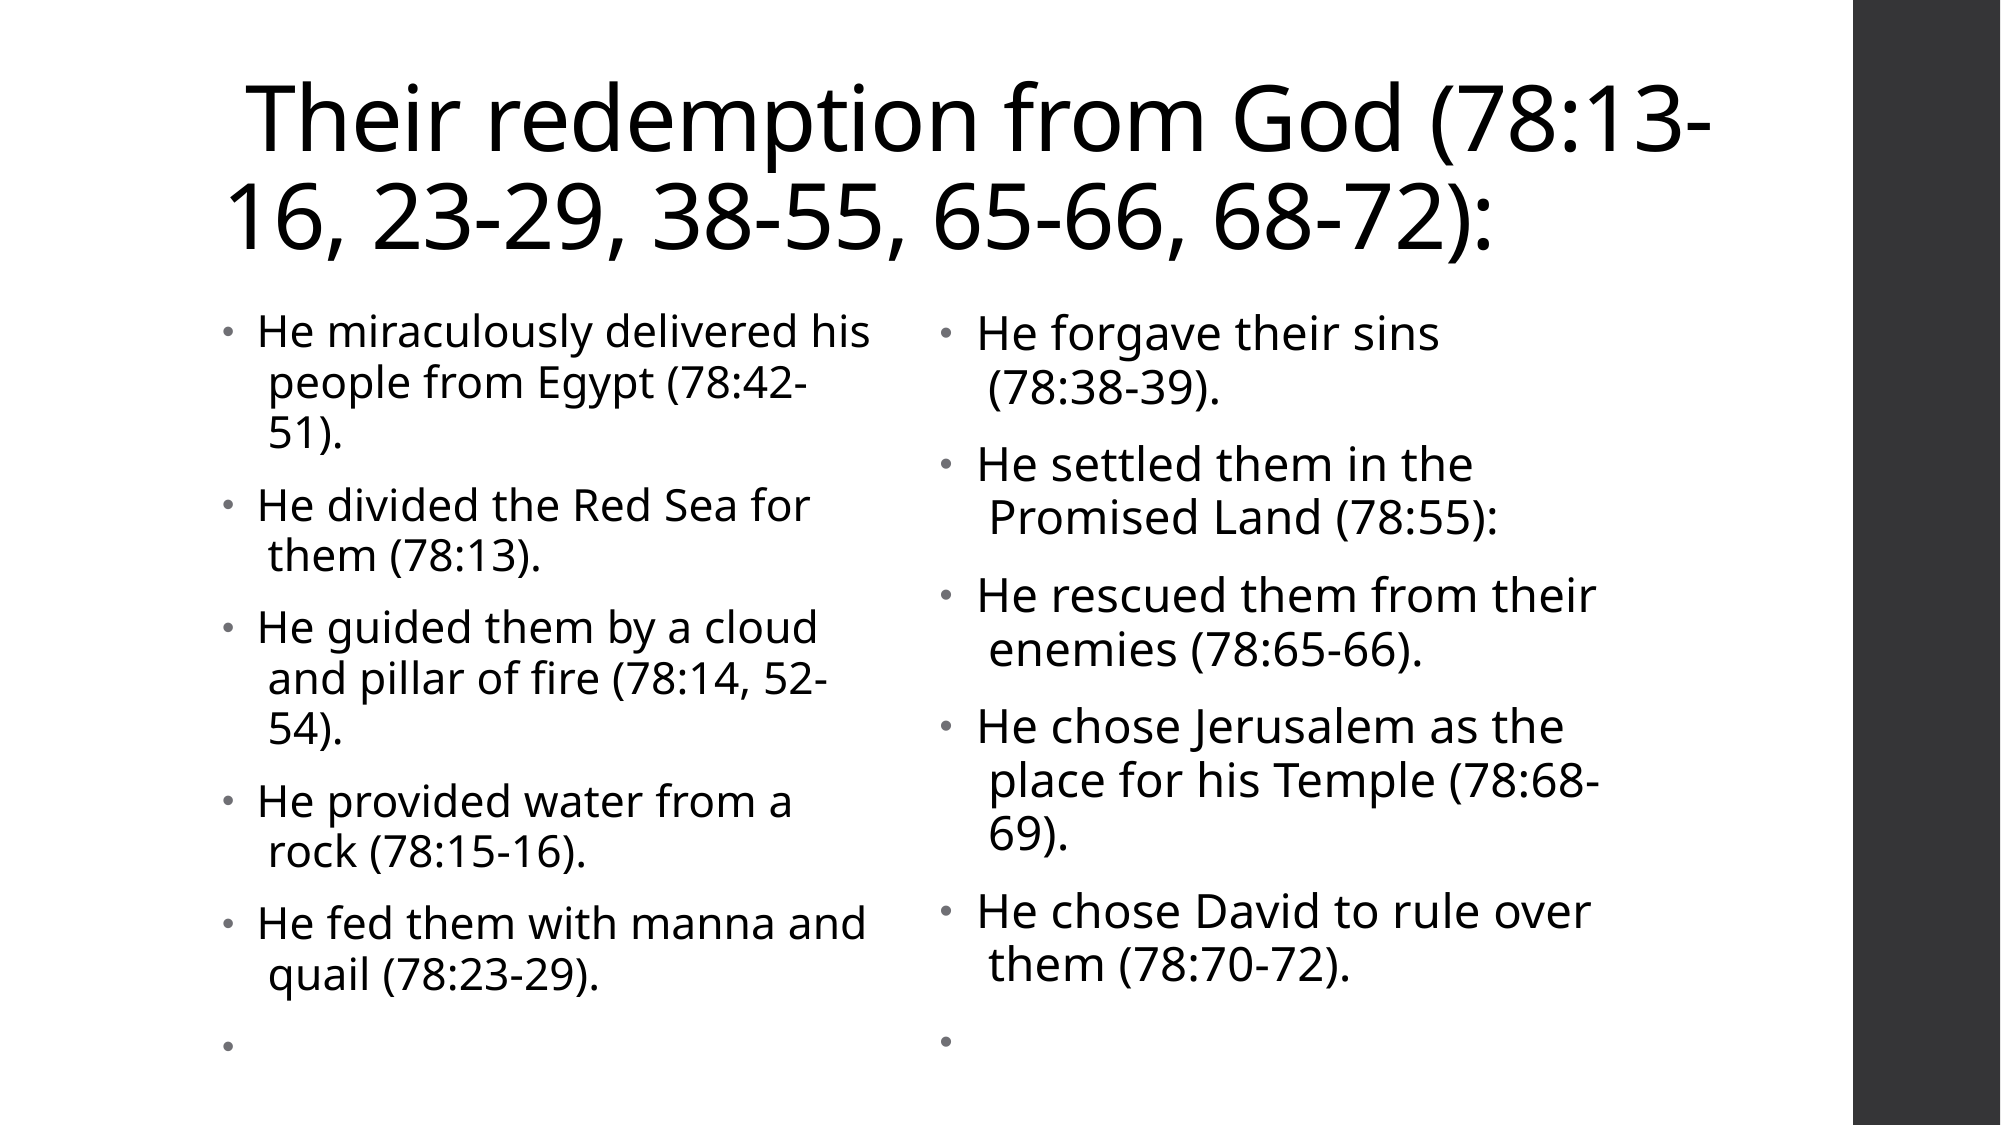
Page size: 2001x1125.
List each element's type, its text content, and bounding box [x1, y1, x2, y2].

title Their redemption from God (78:13-16, 23-29, 38-55, 65-66, 68-72): [206, 60, 1797, 278]
list He forgave their sins (78:38-39). He settled them in the Promised Land (78:55): He rescued them from their enemies (78:65-66). He chose Jerusalem as the place for his Temple (78:68-69). He chose David to rule over them (78:70-72). [924, 299, 1617, 1014]
list He miraculously delivered his people from Egypt (78:42-51). He divided the Red Sea for them (78:13). He guided them by a cloud and pillar of fire (78:14, 52-54). He provided water from a rock (78:15-16). He fed them with manna and quail (78:23-29). [207, 299, 900, 1014]
